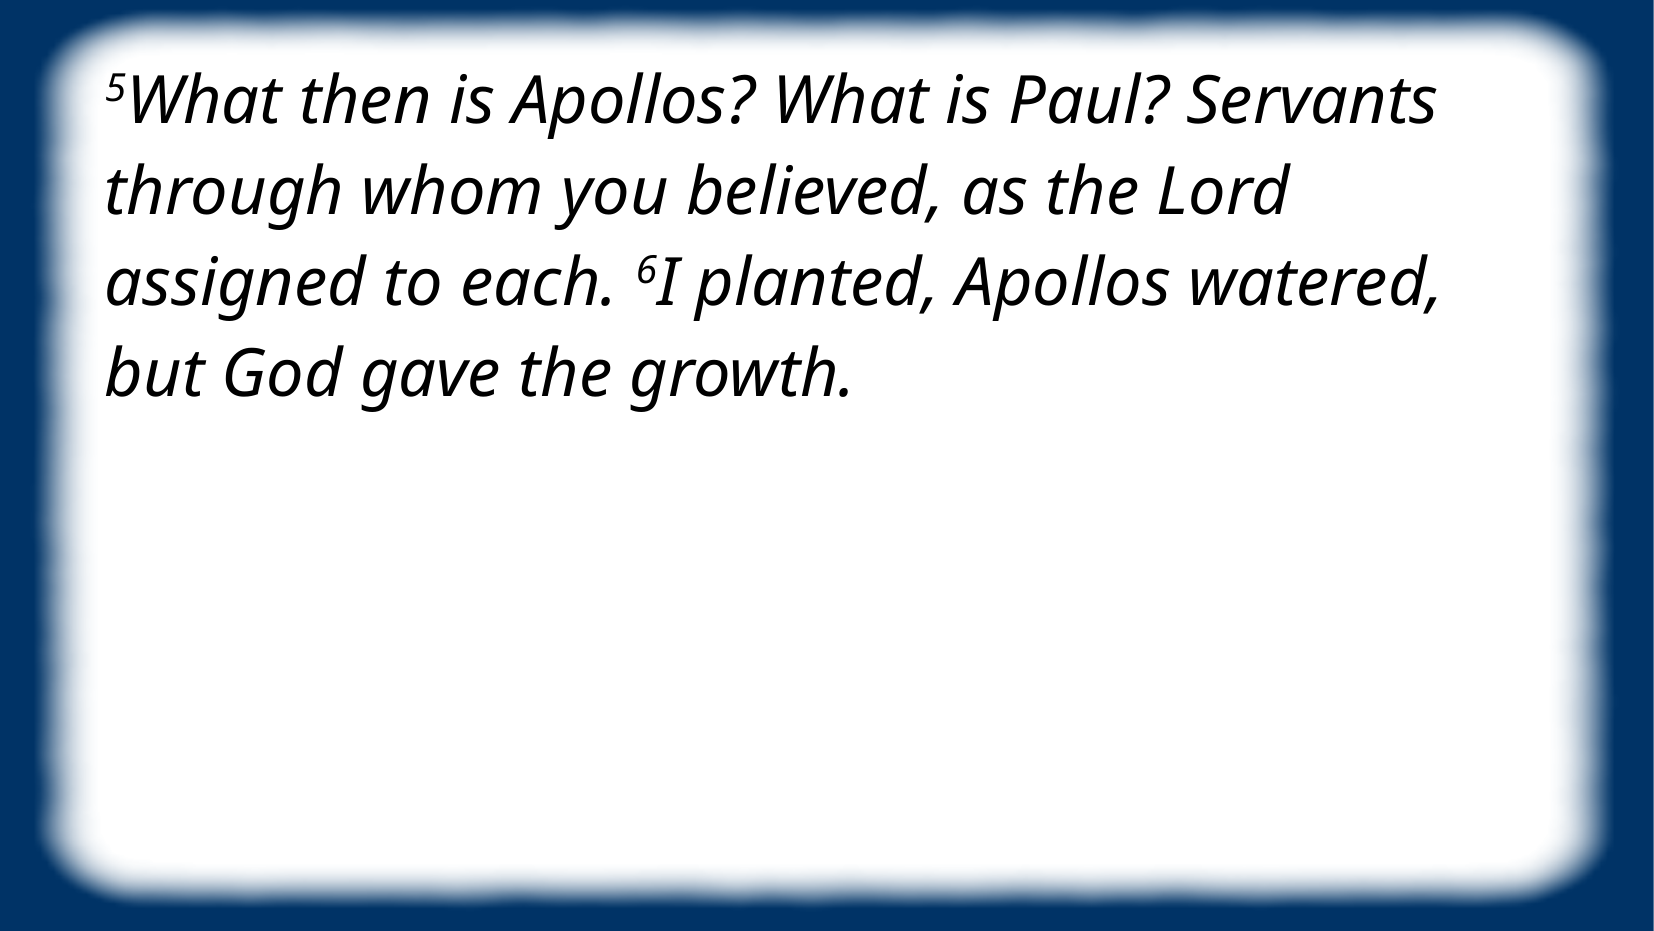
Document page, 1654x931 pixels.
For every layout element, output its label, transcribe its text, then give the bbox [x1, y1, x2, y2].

text_box 5What then is Apollos? What is Paul? Servants through whom you believed, as the Lord assigned to each. 6I planted, Apollos watered, but God gave the growth. [90, 45, 1561, 415]
picture [0, 0, 1654, 931]
